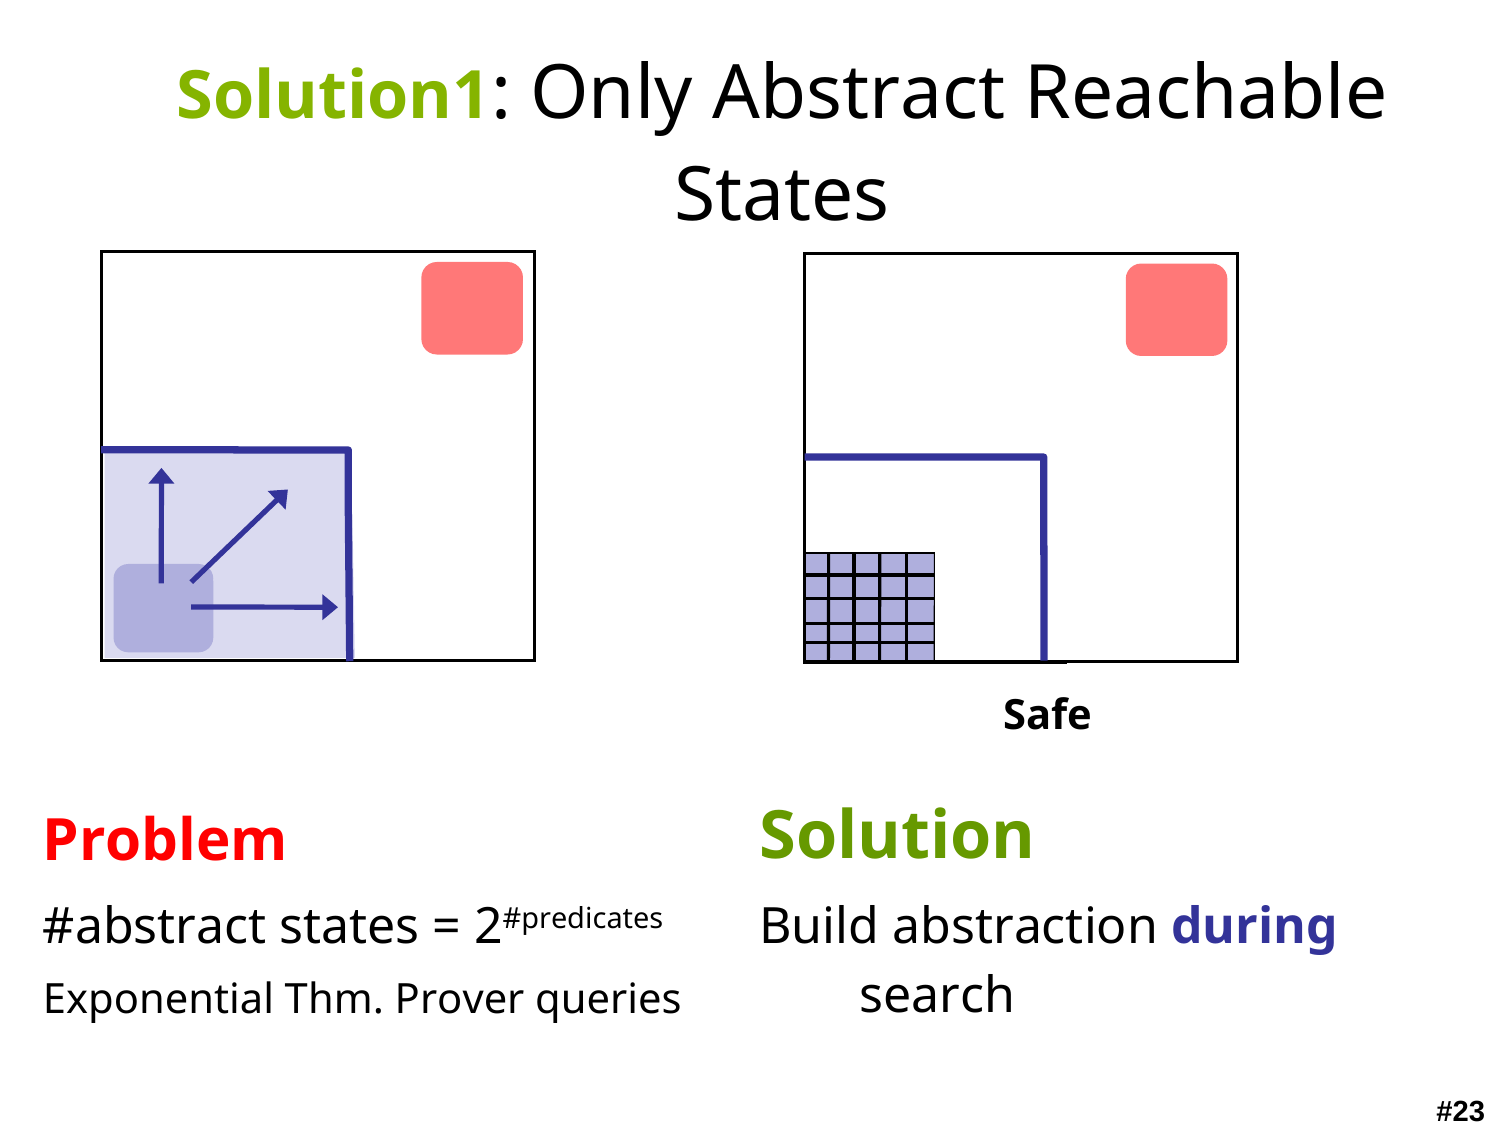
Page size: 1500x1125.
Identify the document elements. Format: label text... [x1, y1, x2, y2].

text_box [908, 554, 933, 573]
text_box [831, 577, 852, 597]
text_box [856, 577, 878, 597]
text_box [882, 554, 905, 573]
text_box [882, 625, 905, 641]
text_box Problem #abstract states = 2#predicates Exponential Thm. Prover queries [28, 790, 748, 1049]
text_box [856, 554, 878, 573]
text_box Safe [988, 677, 1131, 747]
text_box [830, 644, 852, 660]
text_box [908, 644, 933, 660]
text_box [806, 625, 826, 641]
text_box Solution1: Only Abstract Reachable States [44, 46, 1500, 235]
text_box [421, 261, 523, 355]
text_box [831, 625, 852, 641]
text_box [806, 577, 827, 597]
text_box [908, 577, 933, 597]
text_box [831, 600, 852, 622]
text_box [856, 600, 878, 622]
text_box [856, 644, 878, 660]
text_box [806, 600, 826, 622]
text_box [882, 644, 905, 660]
text_box [1125, 263, 1228, 356]
text_box [806, 554, 827, 573]
text_box [806, 378, 1069, 660]
text_box [104, 454, 346, 658]
text_box [908, 600, 933, 622]
text_box [882, 600, 905, 622]
text_box [882, 577, 905, 597]
text_box [806, 461, 1040, 660]
text_box [908, 625, 933, 641]
text_box [831, 554, 852, 573]
text_box [856, 625, 878, 641]
text_box Solution Build abstraction during search [744, 779, 1497, 950]
text_box [806, 644, 826, 660]
